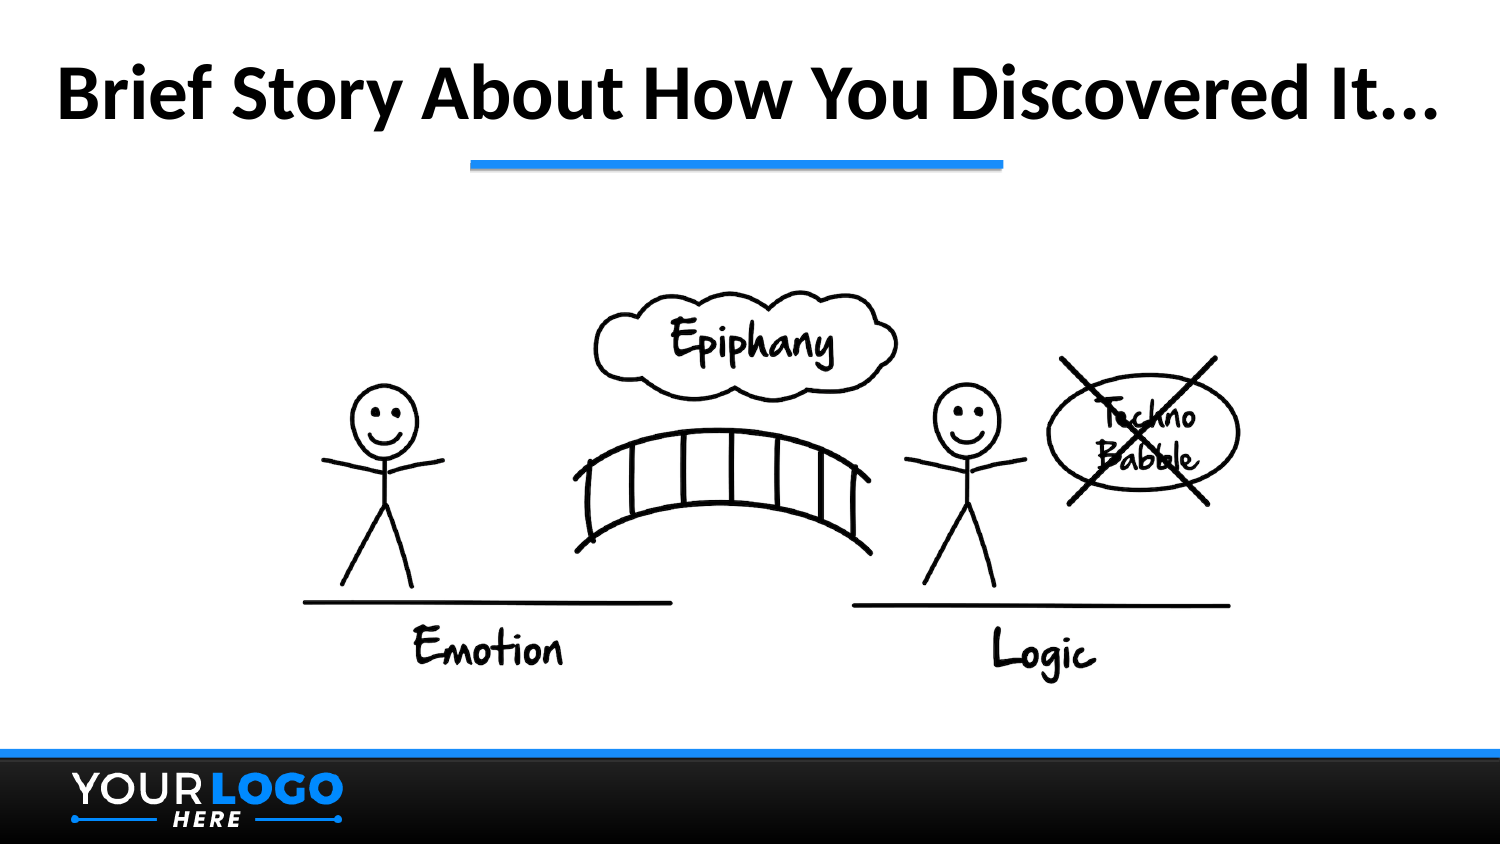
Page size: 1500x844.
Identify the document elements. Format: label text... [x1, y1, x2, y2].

text_box [470, 160, 1004, 169]
picture [66, 766, 346, 831]
picture [272, 230, 1257, 731]
text_box Brief Story About How You Discovered It... [0, 33, 1500, 144]
